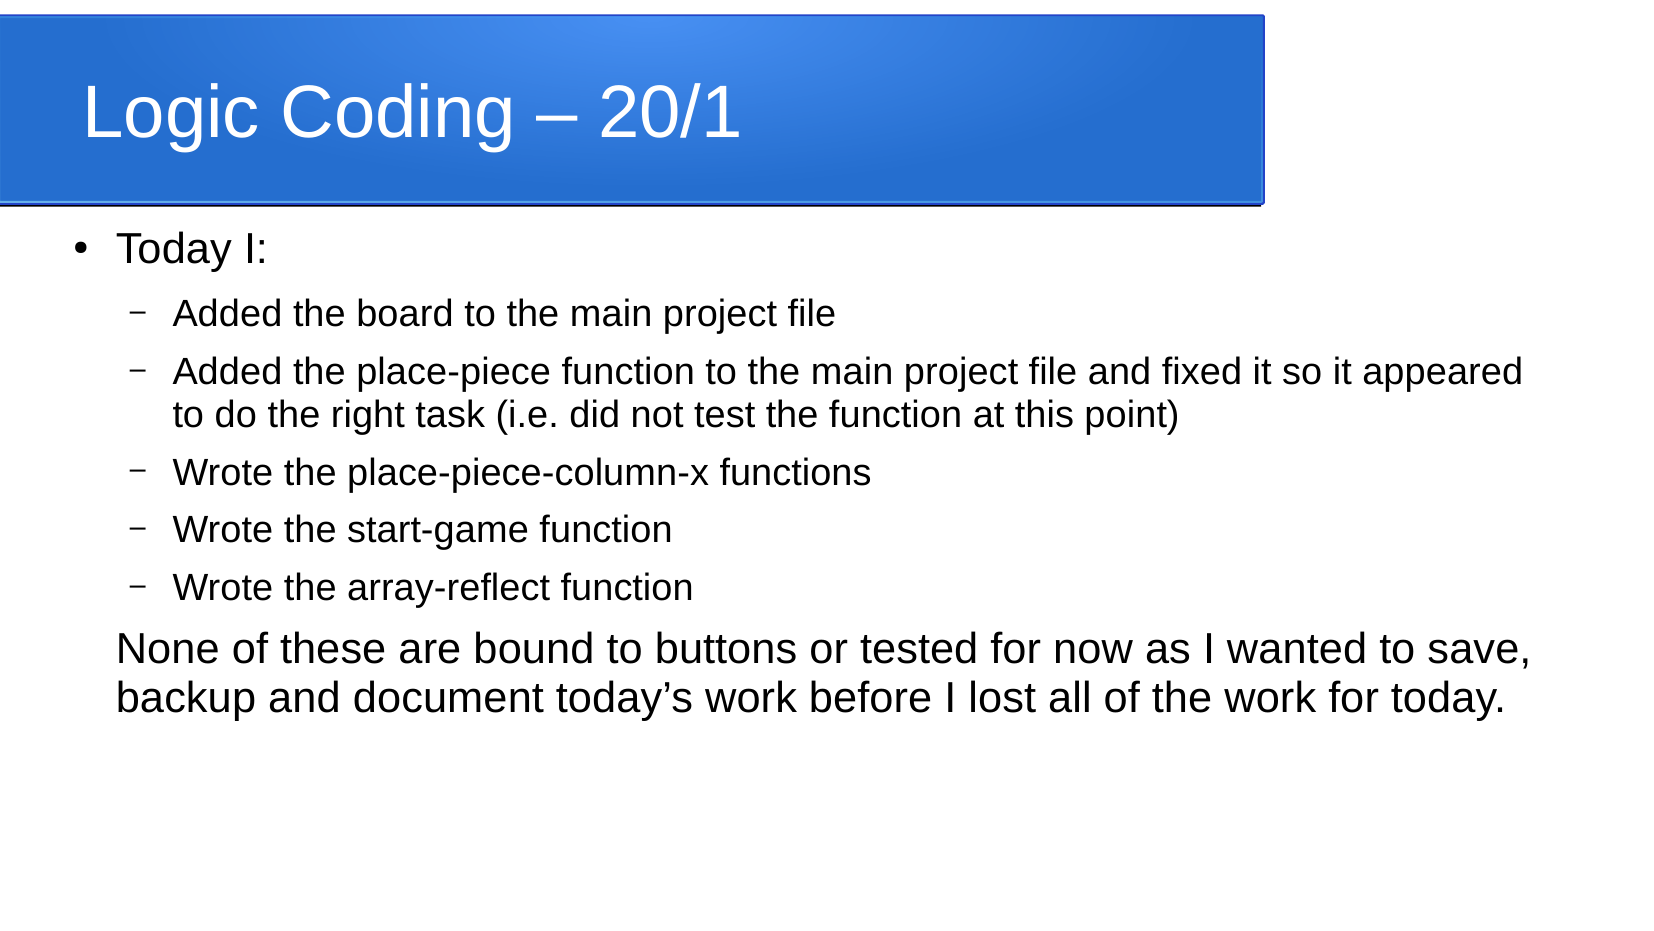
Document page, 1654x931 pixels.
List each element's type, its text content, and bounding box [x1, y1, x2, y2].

list Today I: Added the board to the main project file Added the place-piece function to the main project file and fixed it so it appeared to do the right task (i.e. did not test the function at this point) Wrote the place-piece-column-x functions Wrote the start-game function Wrote the array-reflect function None of these are bound to buttons or tested for now as I wanted to save, backup and document today’s work before I lost all of the work for today. [59, 224, 1548, 764]
title Logic Coding – 20/1 [82, 35, 1235, 189]
